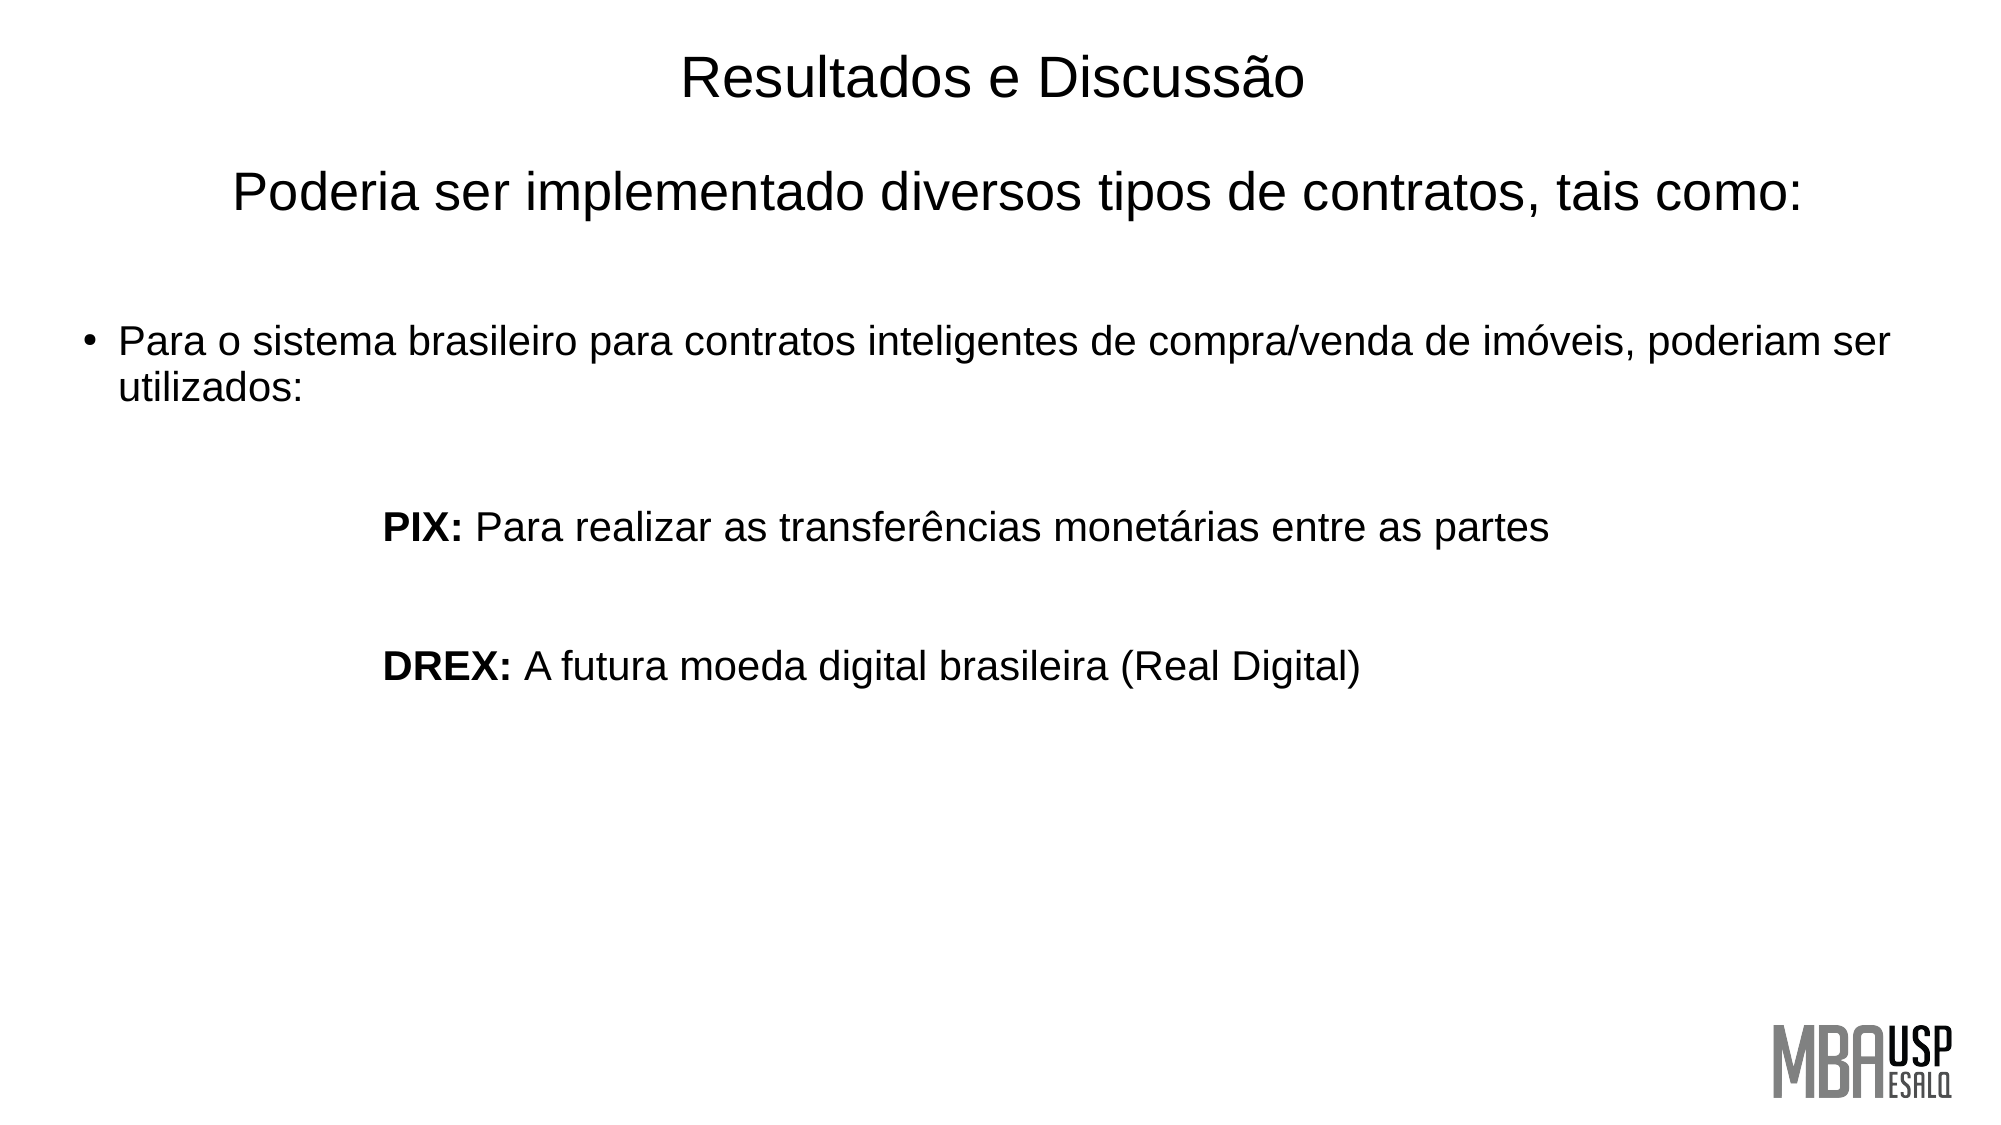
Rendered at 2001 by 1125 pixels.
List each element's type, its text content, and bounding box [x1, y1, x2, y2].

text_box Poderia ser implementado diversos tipos de contratos, tais como: Para o sistema brasileiro para contratos inteligentes de compra/venda de imóveis, poderiam ser utilizados: PIX: Para realizar as transferências monetárias entre as partes DREX: A futura moeda digital brasileira (Real Digital) [82, 150, 1951, 976]
picture [1765, 1021, 1960, 1102]
text_box Resultados e Discussão [37, 37, 1951, 118]
